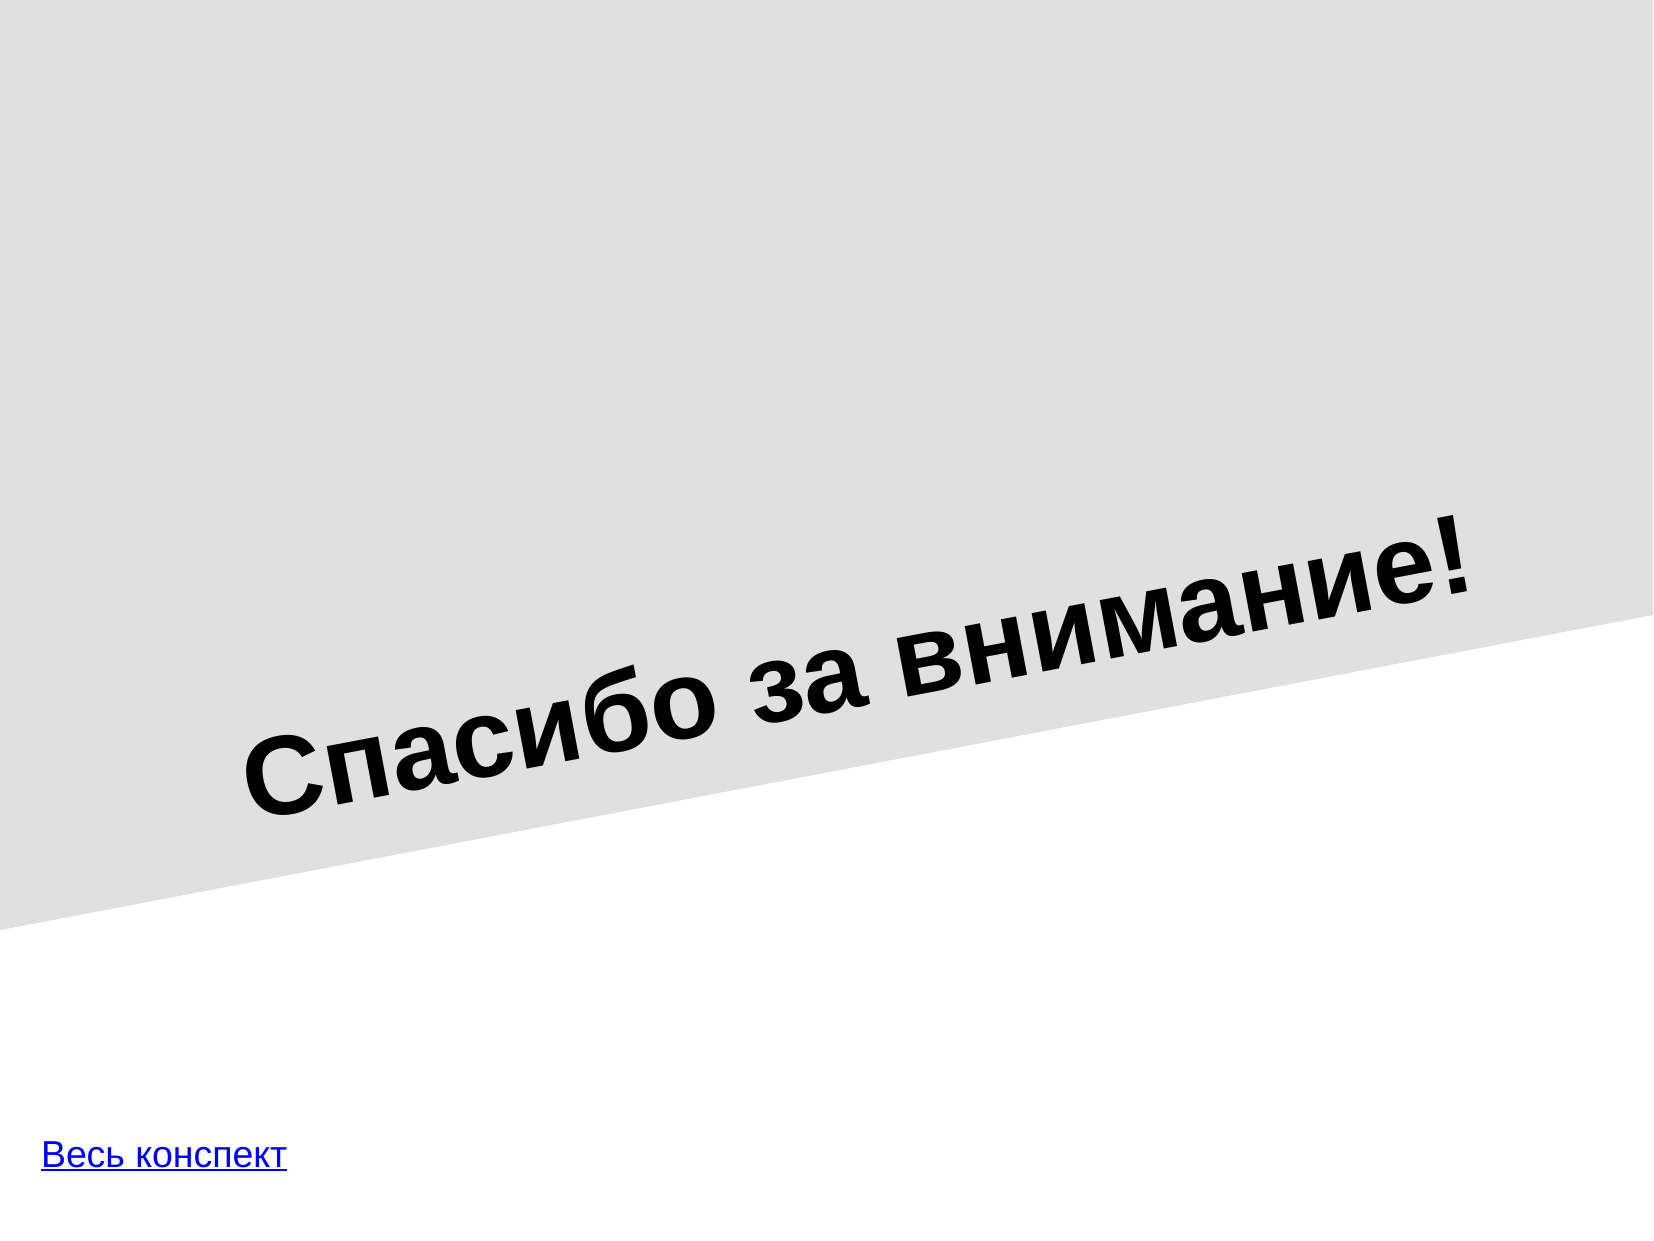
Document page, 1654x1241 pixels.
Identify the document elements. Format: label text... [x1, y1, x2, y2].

text_box Весь конспект [26, 1122, 485, 1183]
text_box Спасибо за внимание! [45, 442, 1654, 879]
